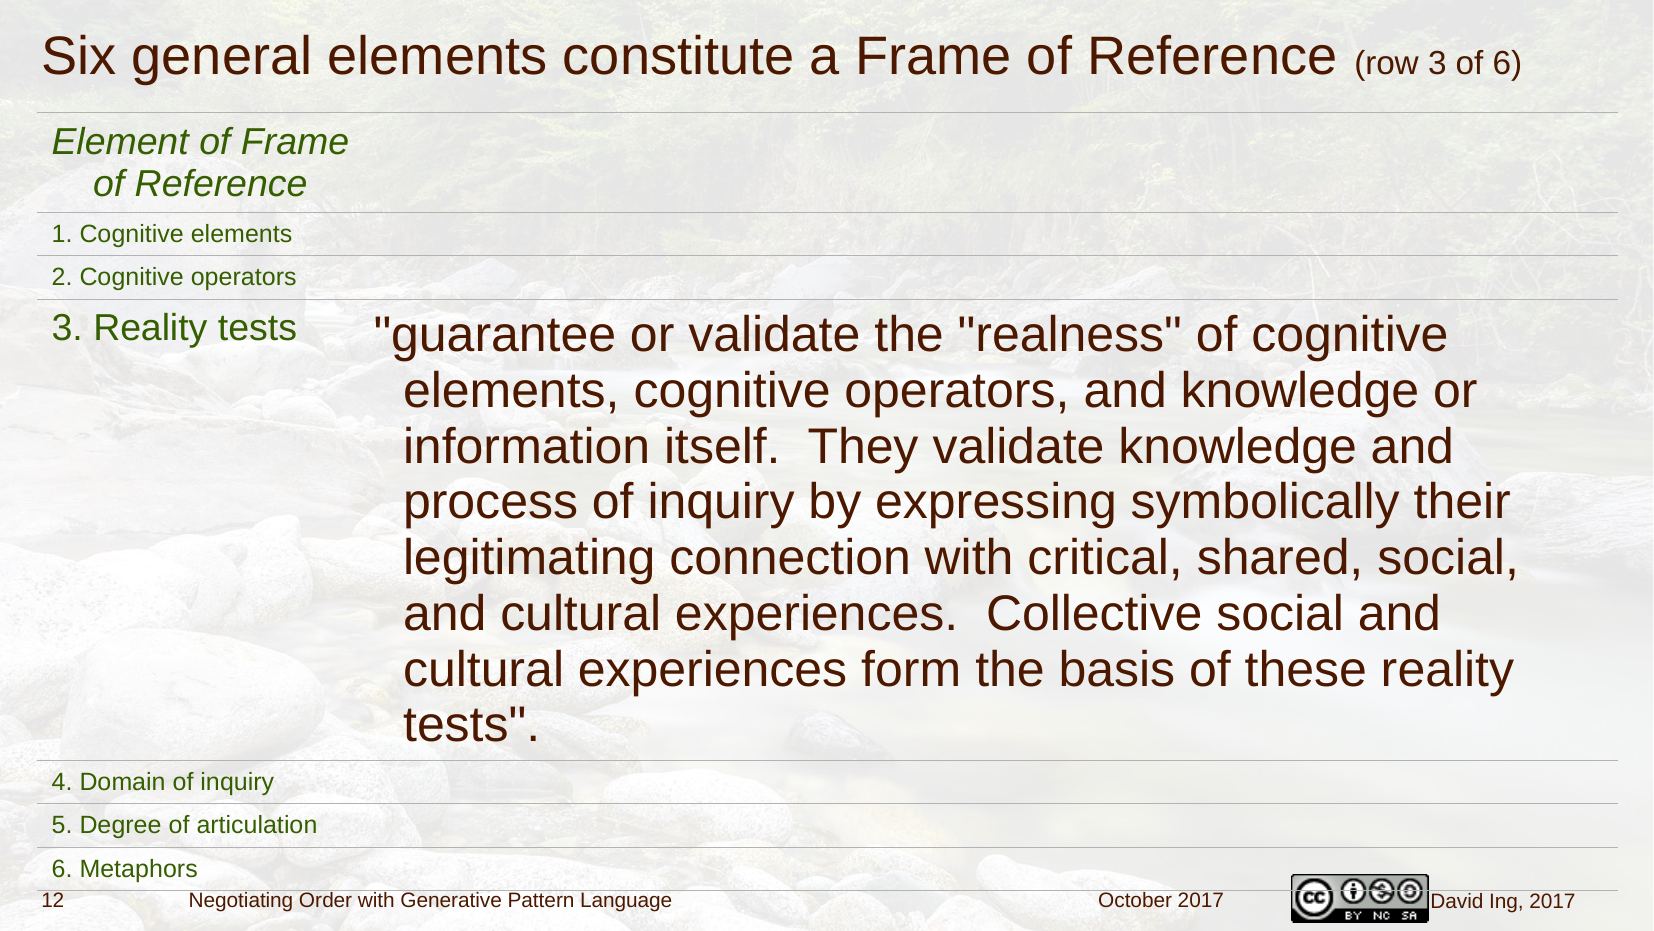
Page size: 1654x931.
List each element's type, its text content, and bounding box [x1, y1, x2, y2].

table_cell [368, 256, 1618, 299]
table_cell [368, 761, 1618, 803]
table_cell 3. Reality tests [37, 300, 368, 760]
table_cell "guarantee or validate the "realness" of cognitive elements, cognitive operators, and knowledge or information itself. They validate knowledge and process of inquiry by expressing symbolically their legitimating connection with critical, shared, social, and cultural experiences. Collective social and cultural experiences form the basis of these reality tests". [368, 300, 1618, 760]
table_cell [368, 804, 1618, 847]
table_cell [368, 848, 1618, 890]
table_cell 6. Metaphors [37, 848, 368, 890]
table_header Element of Frame of Reference [37, 113, 368, 212]
text_box [1003, 336, 1033, 407]
table_cell [368, 213, 1618, 255]
picture [0, 0, 1654, 931]
table_cell 1. Cognitive elements [37, 213, 368, 255]
table_cell 4. Domain of inquiry [37, 761, 368, 803]
table_cell 2. Cognitive operators [37, 256, 368, 299]
table_header [368, 113, 1618, 212]
title Six general elements constitute a Frame of Reference (row 3 of 6) [41, 30, 1613, 112]
table_cell 5. Degree of articulation [37, 804, 368, 847]
